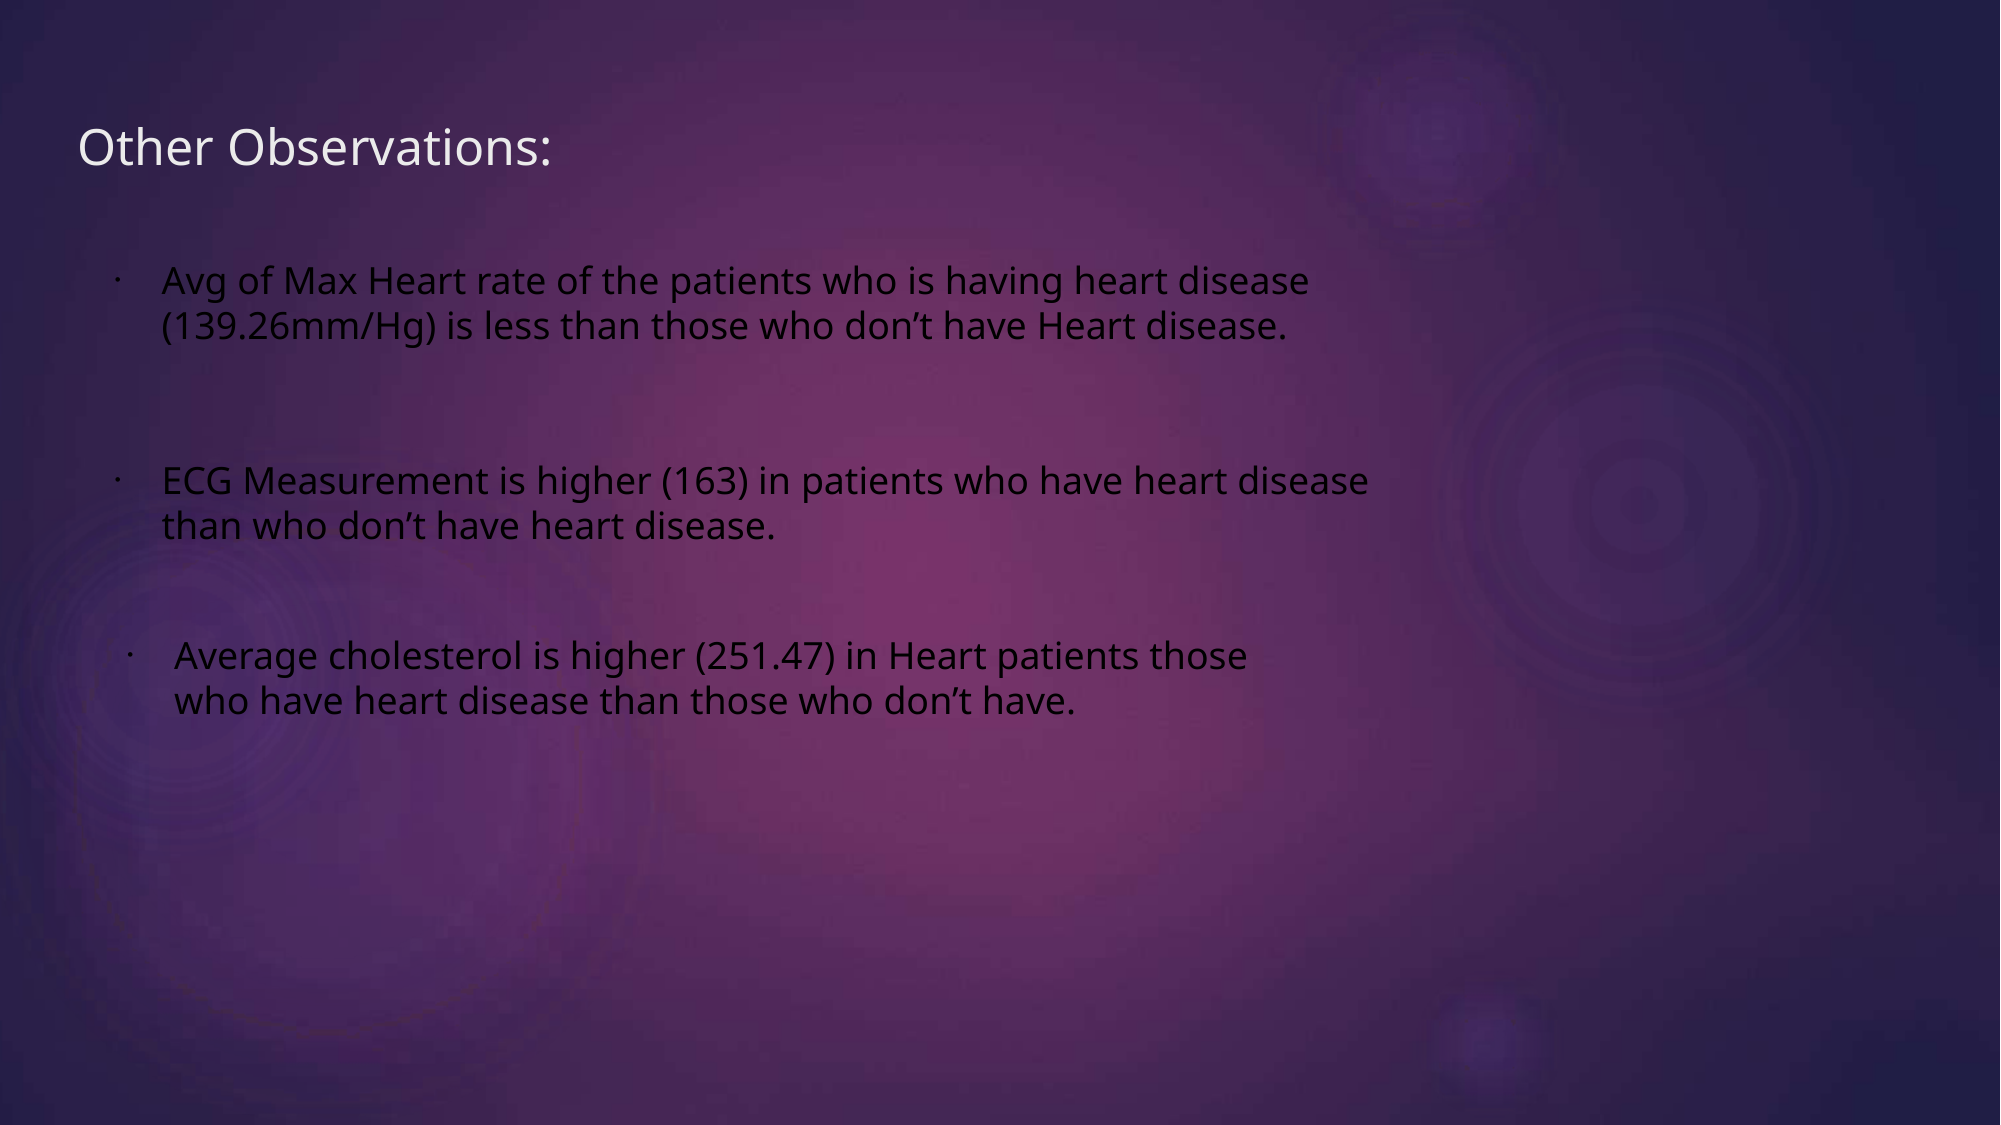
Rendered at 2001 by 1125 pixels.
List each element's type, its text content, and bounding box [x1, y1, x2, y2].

picture [0, 0, 2000, 1125]
text_box Average cholesterol is higher (251.47) in Heart patients those who have heart disease than those who don’t have. [112, 624, 1268, 730]
text_box Avg of Max Heart rate of the patients who is having heart disease (139.26mm/Hg) is less than those who don’t have Heart disease. [99, 249, 1388, 355]
text_box ECG Measurement is higher (163) in patients who have heart disease than who don’t have heart disease. [99, 449, 1388, 555]
title Other Observations: [62, 108, 1312, 223]
